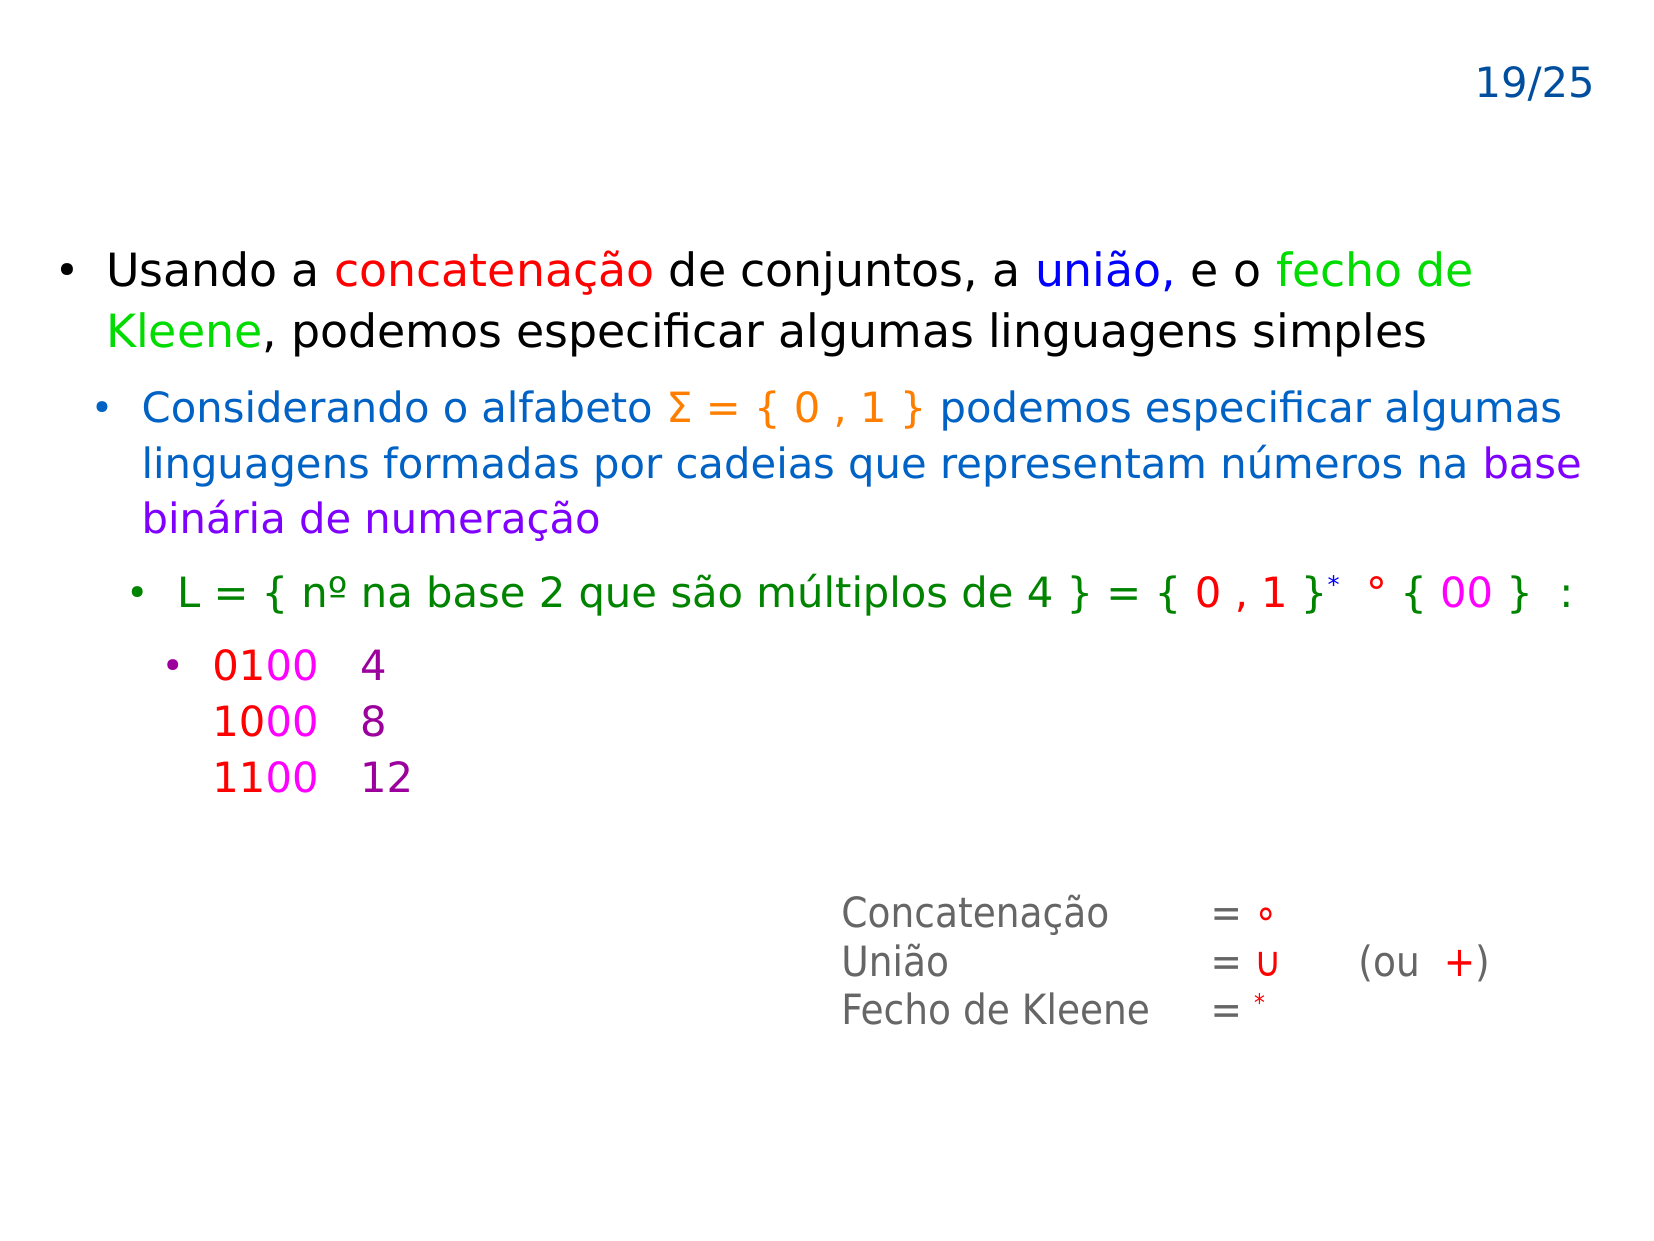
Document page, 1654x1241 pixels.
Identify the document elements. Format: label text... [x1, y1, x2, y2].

text_box Concatenação = ∘ União = ∪ (ou +) Fecho de Kleene = * [826, 881, 1625, 1042]
list Usando a concatenação de conjuntos, a união, e o fecho de Kleene, podemos especificar algumas linguagens simples Considerando o alfabeto Σ = { 0 , 1 } podemos especificar algumas linguagens formadas por cadeias que representam números na base binária de numeração L = { nº na base 2 que são múltiplos de 4 } = { 0 , 1 }* ° { 00 } : 0100 4 1000 8 1100 12 [59, 236, 1595, 1211]
